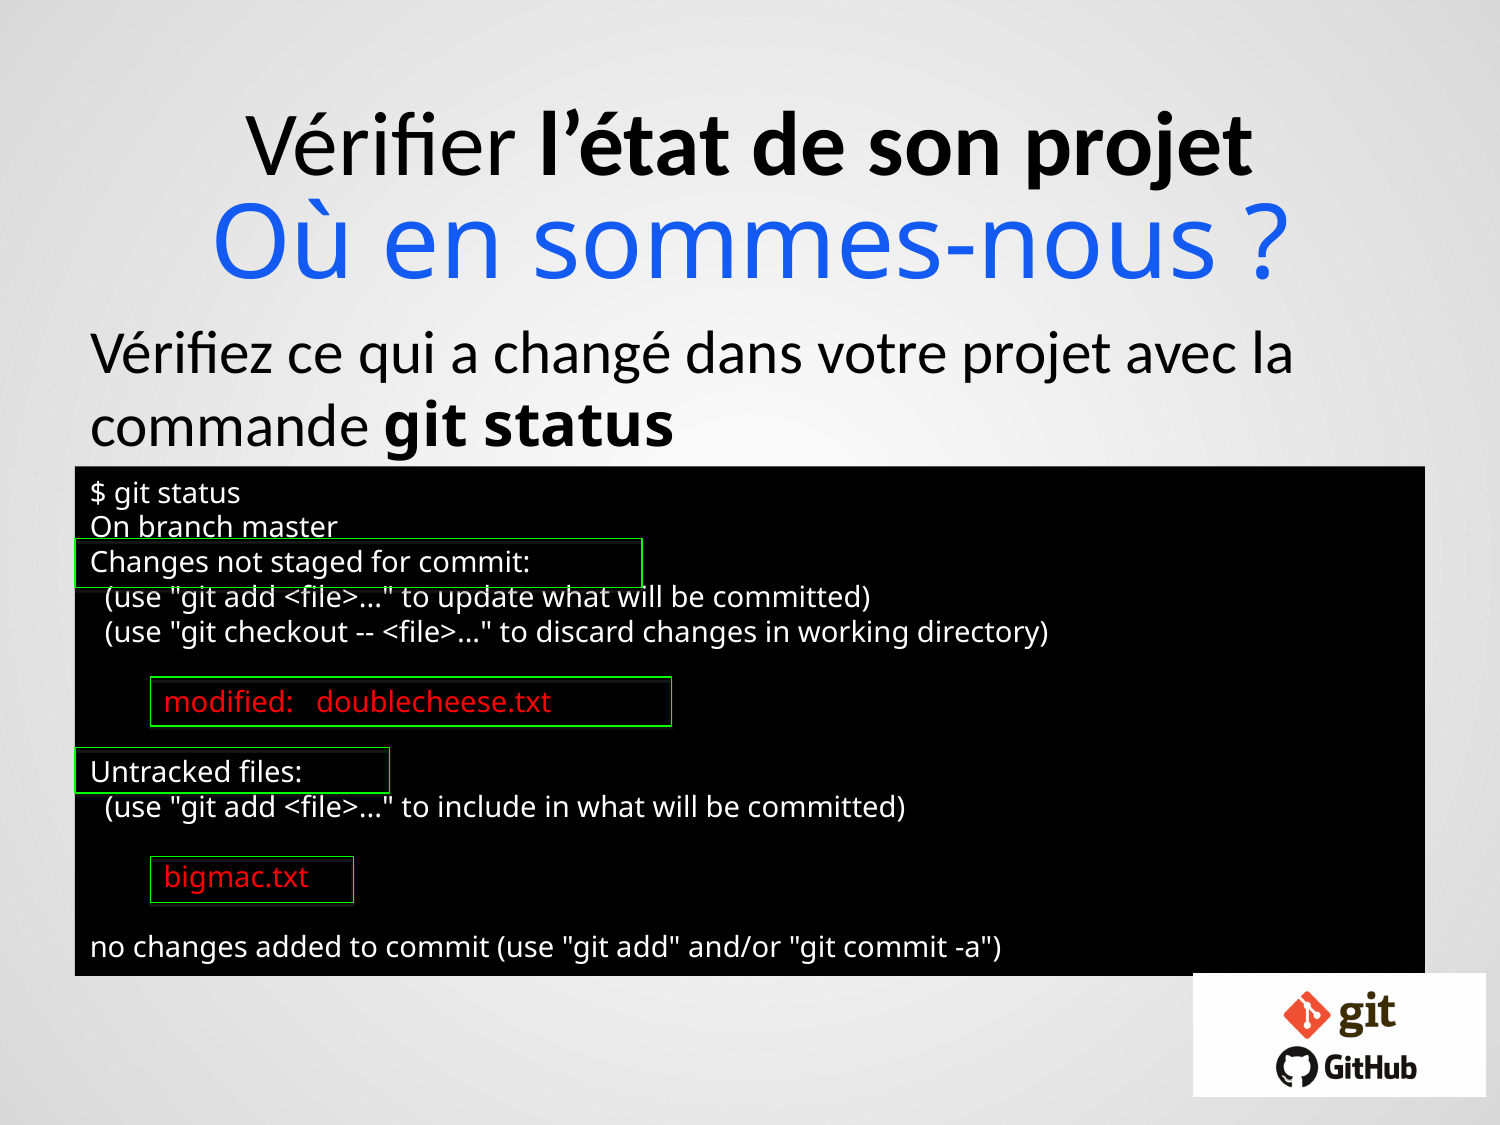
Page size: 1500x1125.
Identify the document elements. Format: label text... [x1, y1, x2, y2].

text_box $ git status On branch master Changes not staged for commit: (use "git add <file>..." to update what will be committed) (use "git checkout -- <file>..." to discard changes in working directory) modified: doublecheese.txt Untracked files: (use "git add <file>..." to include in what will be committed) bigmac.txt no changes added to commit (use "git add" and/or "git commit -a") [77, 544, 641, 587]
title Vérifier l’état de son projet [75, 45, 1425, 167]
text_box $ git status On branch master Changes not staged for commit: (use "git add <file>..." to update what will be committed) (use "git checkout -- <file>..." to discard changes in working directory) modified: doublecheese.txt Untracked files: (use "git add <file>..." to include in what will be committed) bigmac.txt no changes added to commit (use "git add" and/or "git commit -a") [77, 753, 387, 792]
text_box $ git status On branch master Changes not staged for commit: (use "git add <file>..." to update what will be committed) (use "git checkout -- <file>..." to discard changes in working directory) modified: doublecheese.txt Untracked files: (use "git add <file>..." to include in what will be committed) bigmac.txt no changes added to commit (use "git add" and/or "git commit -a") [74, 466, 1425, 976]
picture [1193, 973, 1486, 1097]
list Où en sommes-nous ? Vérifiez ce qui a changé dans votre projet avec la commande git status [75, 167, 1425, 466]
